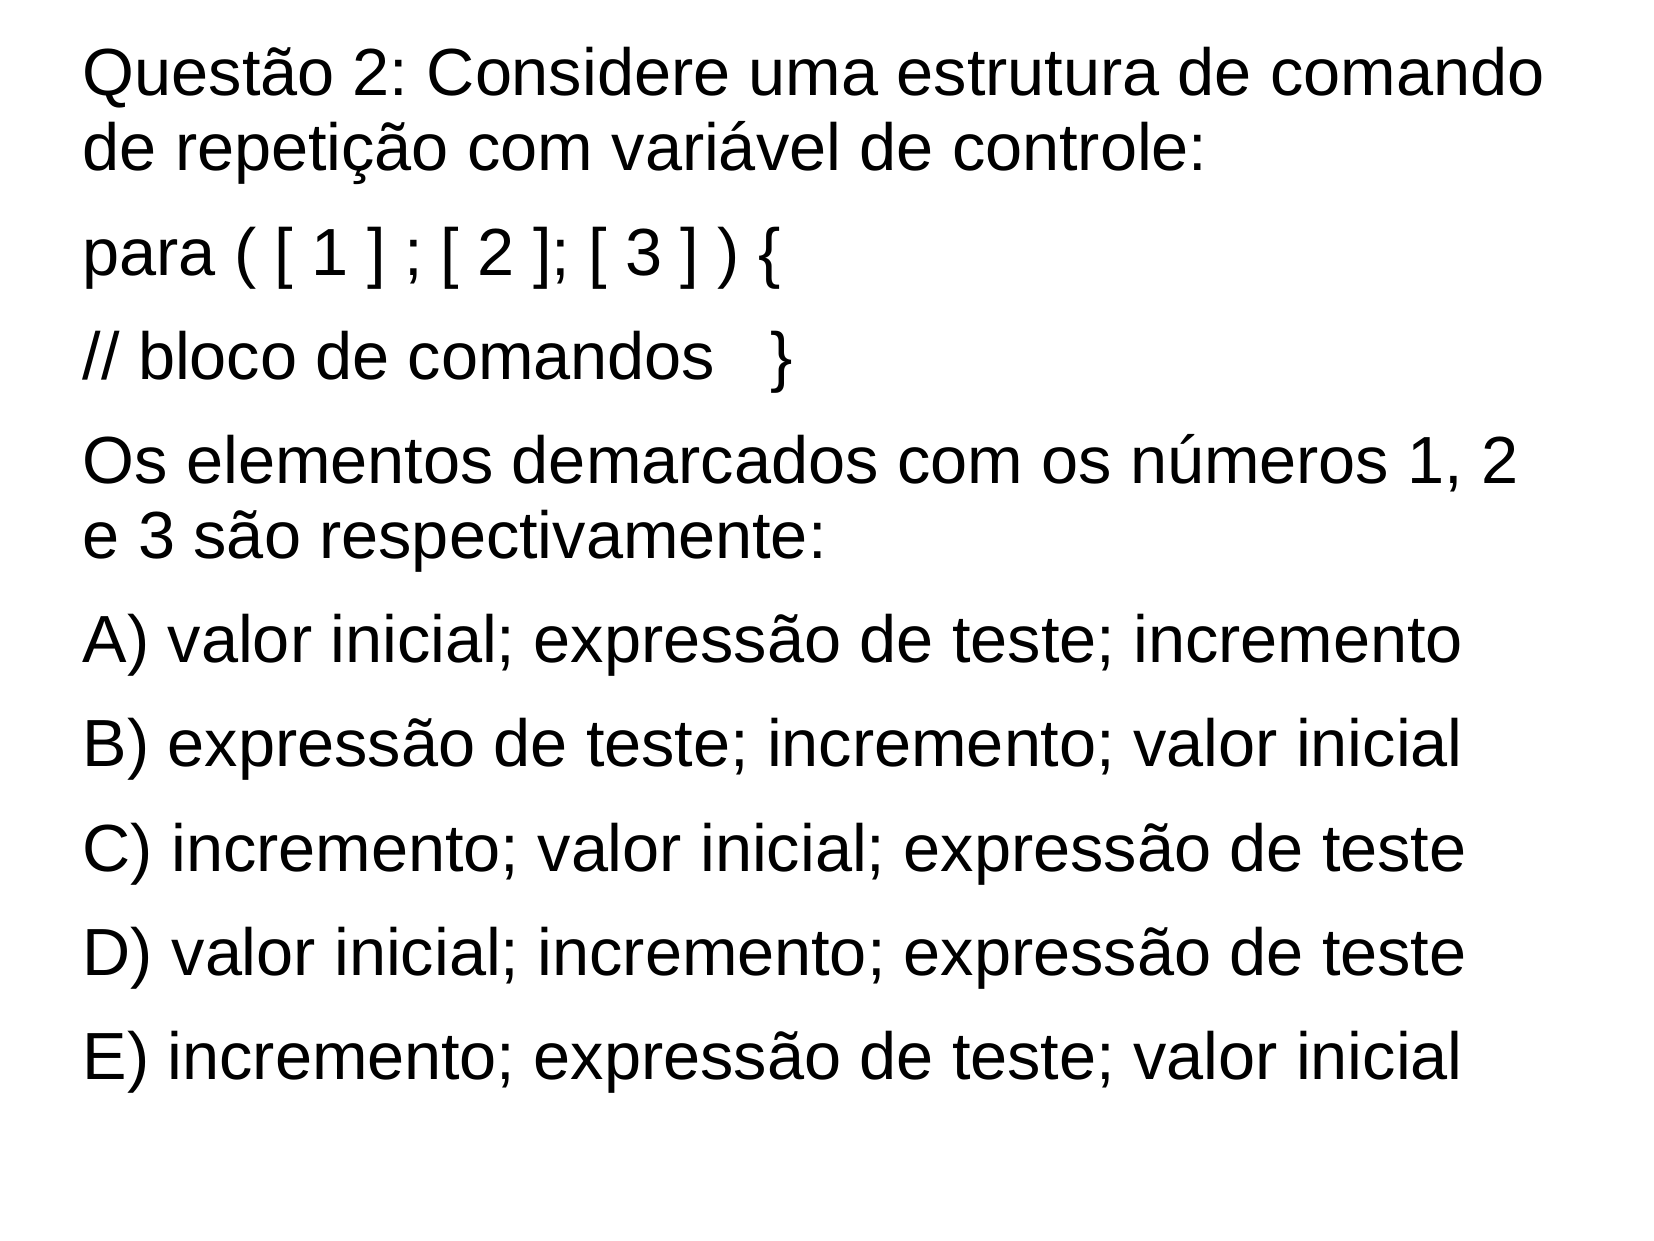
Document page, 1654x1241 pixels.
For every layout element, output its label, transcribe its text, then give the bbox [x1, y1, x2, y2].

list Questão 2: Considere uma estrutura de comando de repetição com variável de controle: para ( [ 1 ] ; [ 2 ]; [ 3 ] ) { // bloco de comandos } Os elementos demarcados com os números 1, 2 e 3 são respectivamente: A) valor inicial; expressão de teste; incremento B) expressão de teste; incremento; valor inicial C) incremento; valor inicial; expressão de teste D) valor inicial; incremento; expressão de teste E) incremento; expressão de teste; valor inicial [82, 35, 1571, 1109]
